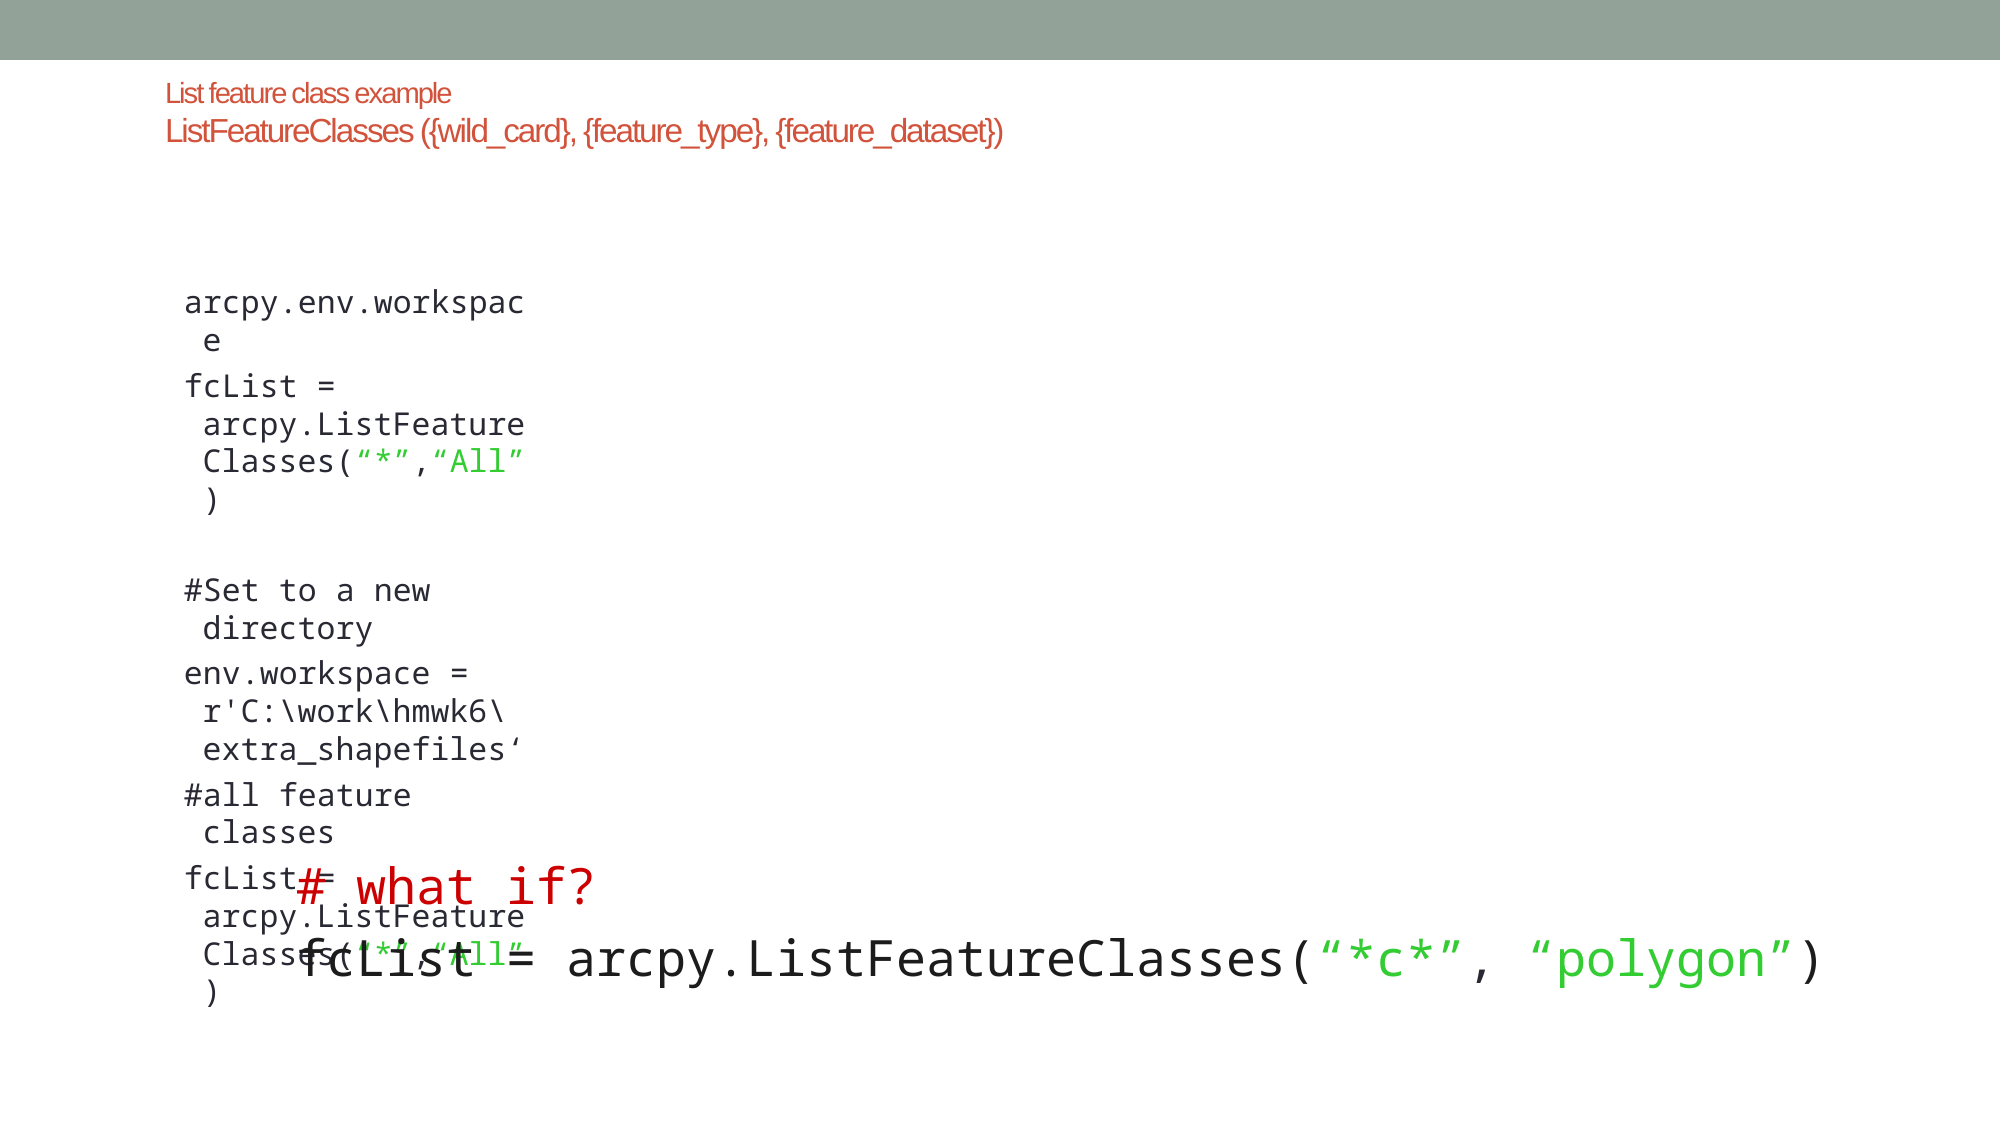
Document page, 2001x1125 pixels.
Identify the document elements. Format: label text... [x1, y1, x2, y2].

text_box # what if? fcList = arcpy.ListFeatureClasses(“*c*”, “polygon”) [150, 847, 1973, 1096]
title List feature class example ListFeatureClasses ({wild_card}, {feature_type}, {feature_dataset}) [150, 78, 1851, 266]
list arcpy.env.workspace fcList = arcpy.ListFeatureClasses(“*”,“All”) #Set to a new directory env.workspace = r'C:\work\hmwk6\extra_shapefiles‘ #all feature classes fcList = arcpy.ListFeatureClasses(“*”,“All”) [158, 287, 1867, 826]
